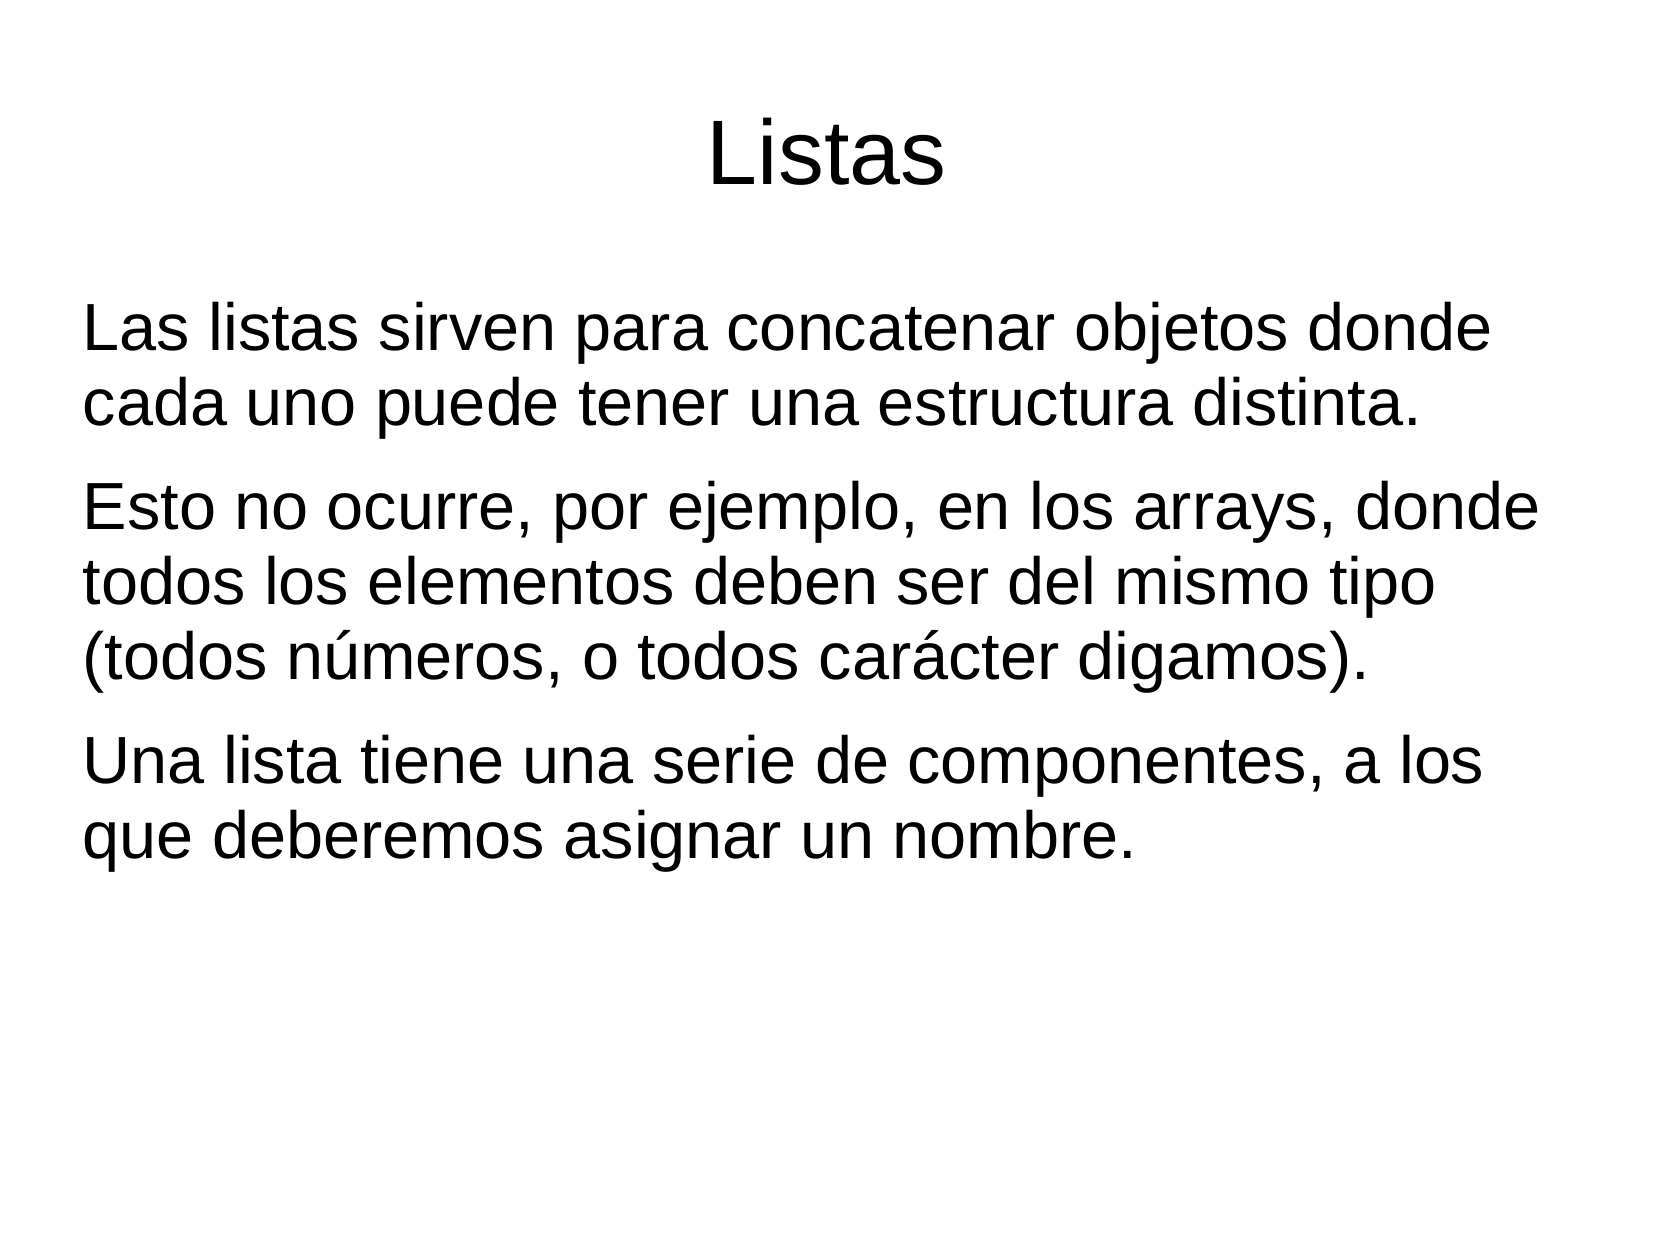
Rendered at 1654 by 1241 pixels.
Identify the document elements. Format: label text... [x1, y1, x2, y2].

list Las listas sirven para concatenar objetos donde cada uno puede tener una estructura distinta. Esto no ocurre, por ejemplo, en los arrays, donde todos los elementos deben ser del mismo tipo (todos números, o todos carácter digamos). Una lista tiene una serie de componentes, a los que deberemos asignar un nombre. [82, 290, 1571, 1010]
title Listas [82, 49, 1571, 257]
